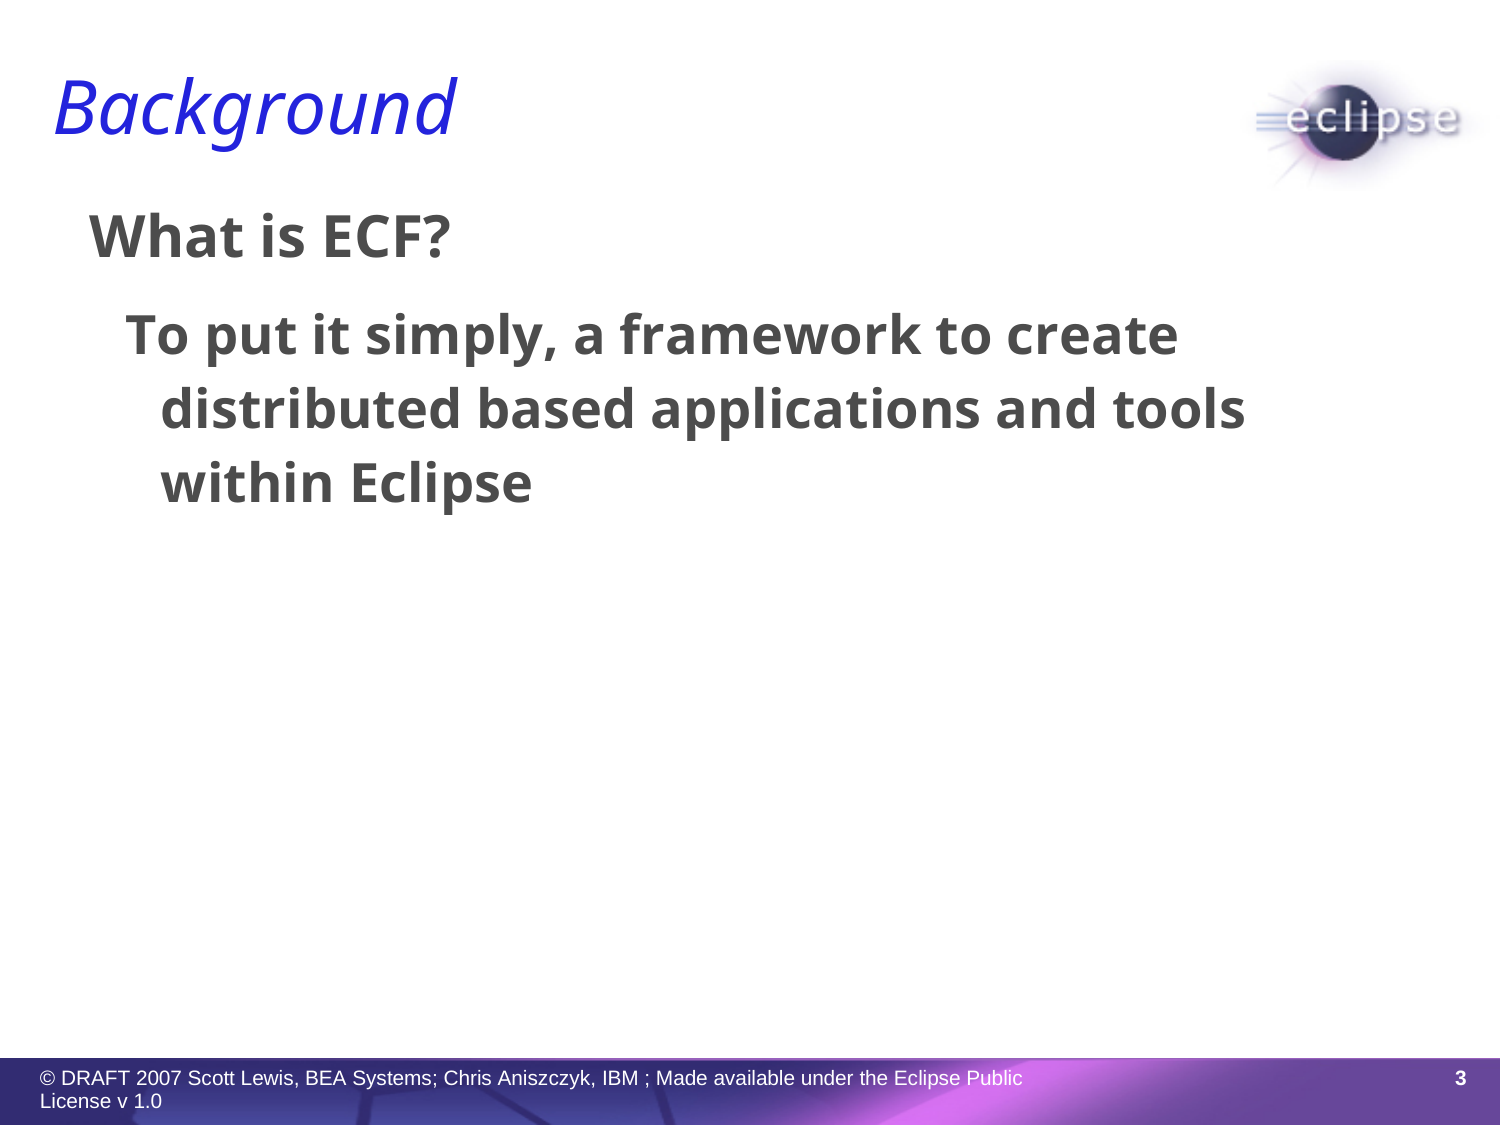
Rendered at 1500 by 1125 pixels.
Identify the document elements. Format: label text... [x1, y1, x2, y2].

picture [0, 1058, 1500, 1125]
picture [1222, 60, 1500, 191]
list What is ECF? To put it simply, a framework to create distributed based applications and tools within Eclipse [75, 187, 1389, 1051]
title Background [37, 53, 1234, 151]
